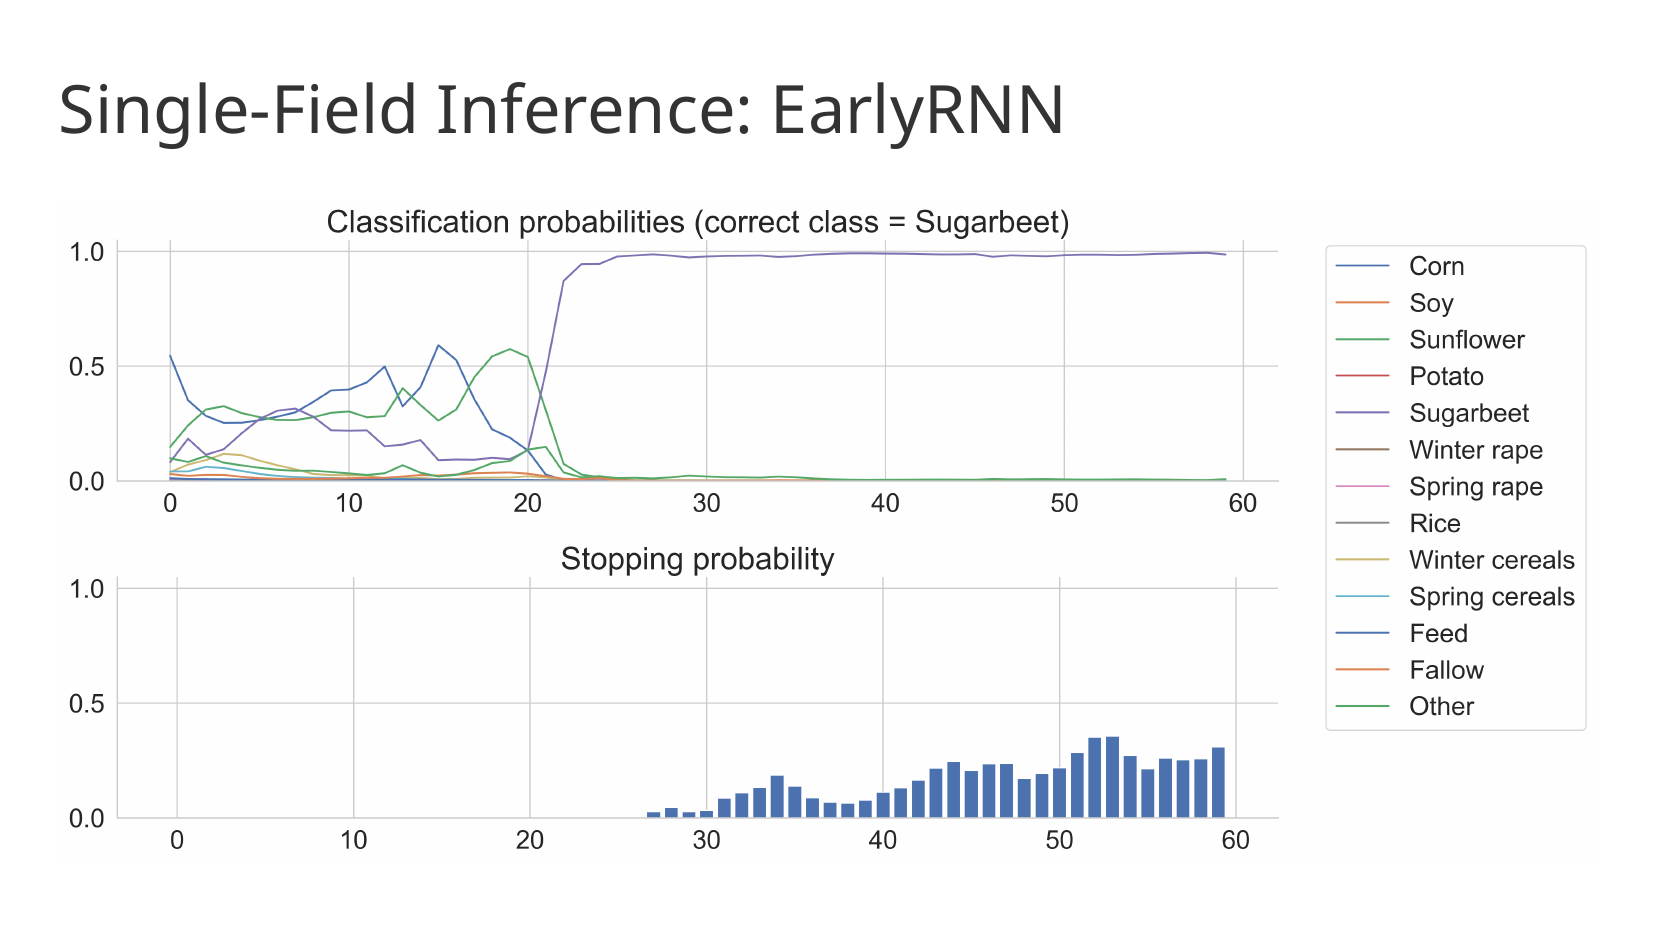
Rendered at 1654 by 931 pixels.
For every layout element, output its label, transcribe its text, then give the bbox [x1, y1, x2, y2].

picture [59, 177, 1595, 886]
title Single-Field Inference: EarlyRNN [59, 53, 1595, 154]
